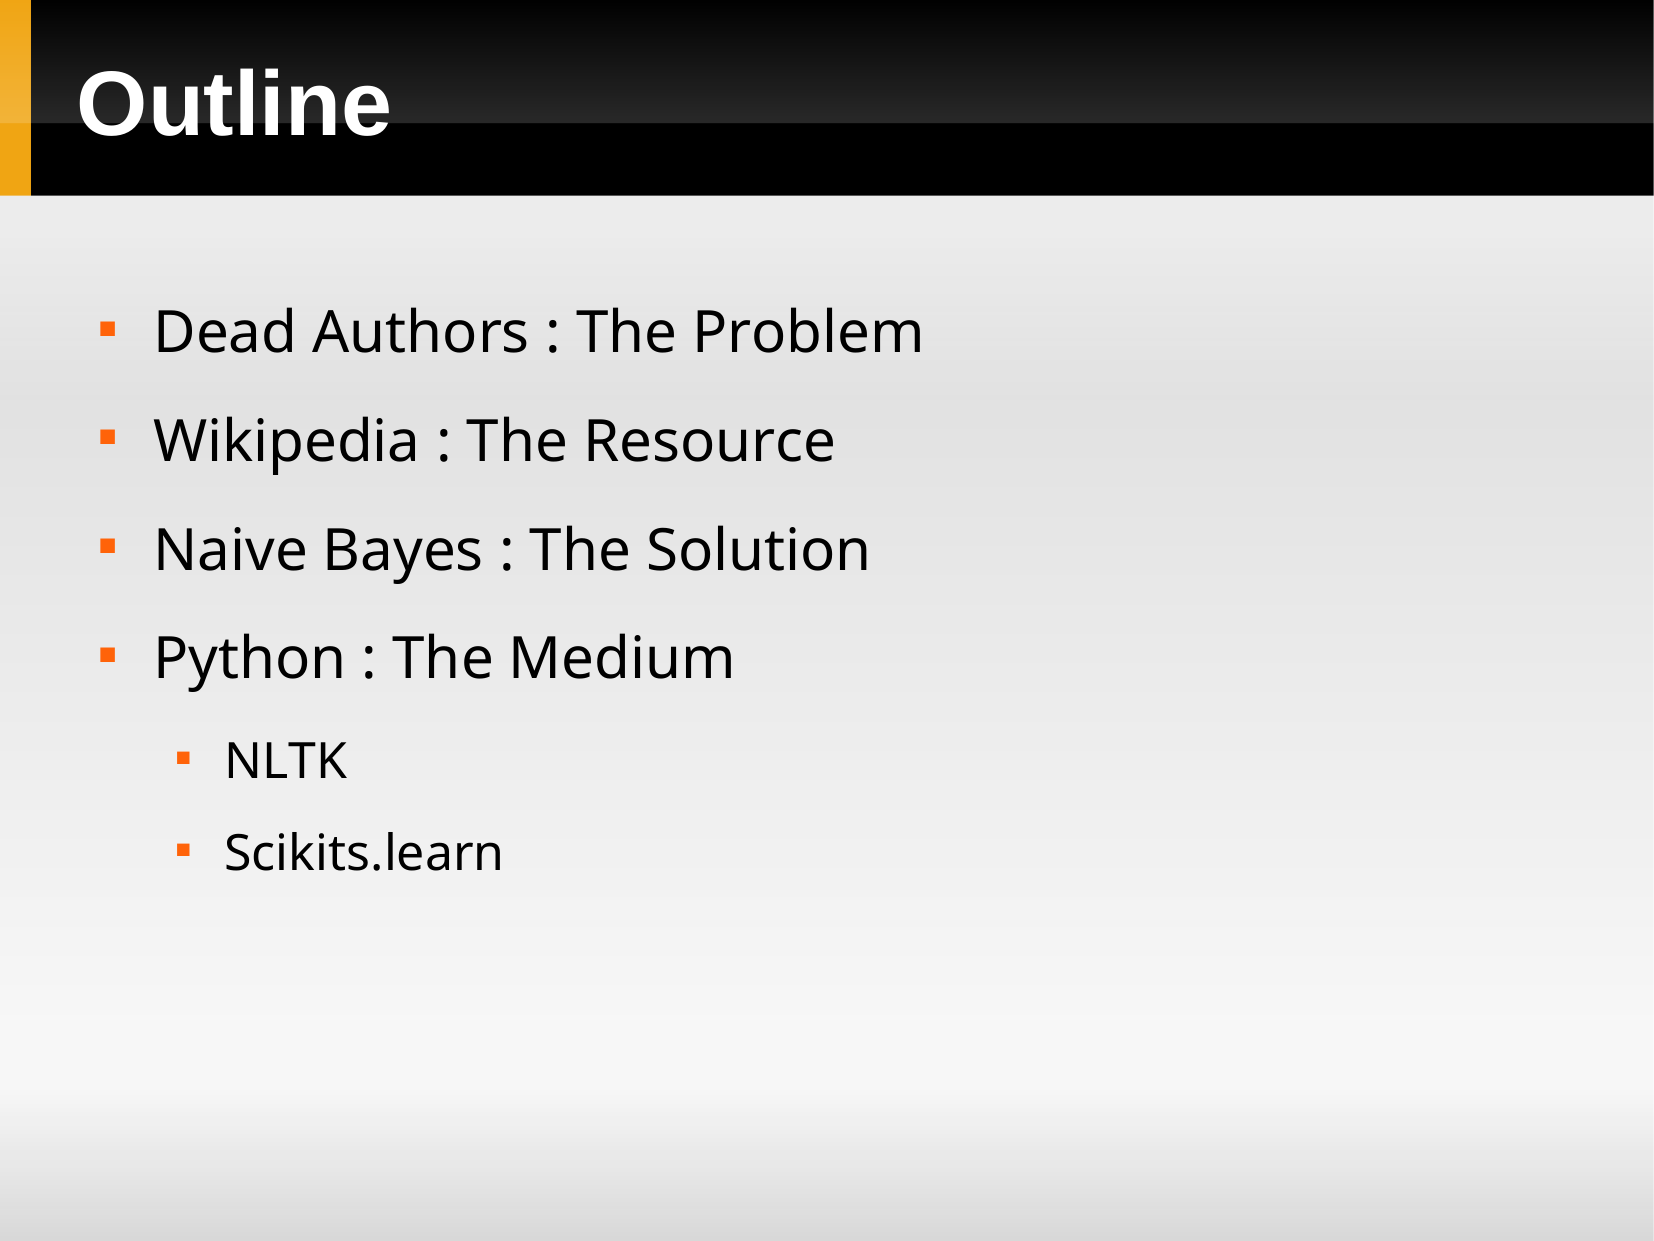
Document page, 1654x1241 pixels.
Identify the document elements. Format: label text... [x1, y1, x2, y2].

list Dead Authors : The Problem Wikipedia : The Resource Naive Bayes : The Solution Python : The Medium NLTK Scikits.learn [82, 290, 1571, 1109]
picture [0, 0, 1654, 1241]
title Outline [76, 0, 1565, 208]
